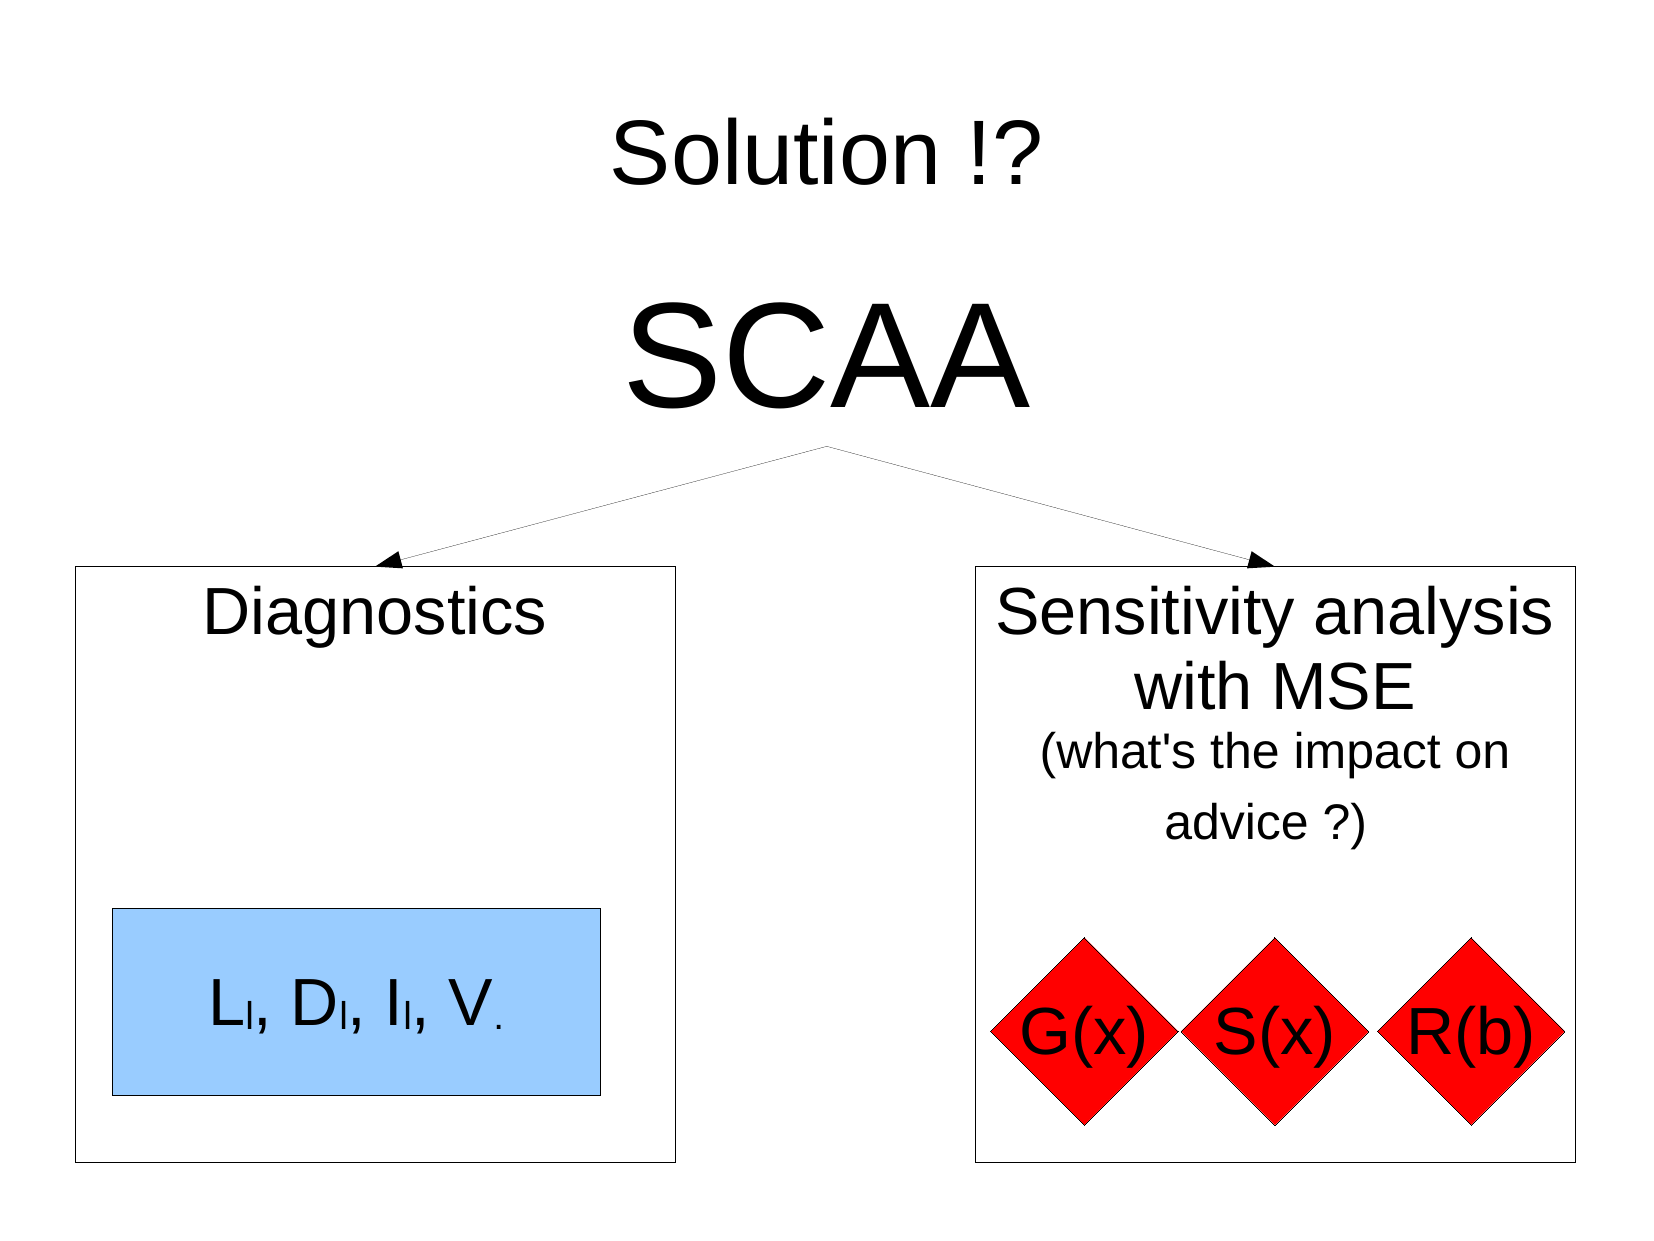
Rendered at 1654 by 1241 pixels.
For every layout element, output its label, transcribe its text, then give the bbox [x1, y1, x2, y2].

title Solution !? [82, 49, 1571, 257]
text_box S(x) [1181, 937, 1369, 1126]
text_box G(x) [990, 937, 1179, 1126]
text_box Diagnostics [75, 566, 676, 1163]
text_box Ll, Dl, Il, V. [112, 908, 601, 1096]
text_box Sensitivity analysis with MSE (what's the impact on advice ?) [975, 566, 1576, 1163]
text_box R(b) [1377, 937, 1565, 1126]
text_box SCAA [607, 263, 1046, 447]
